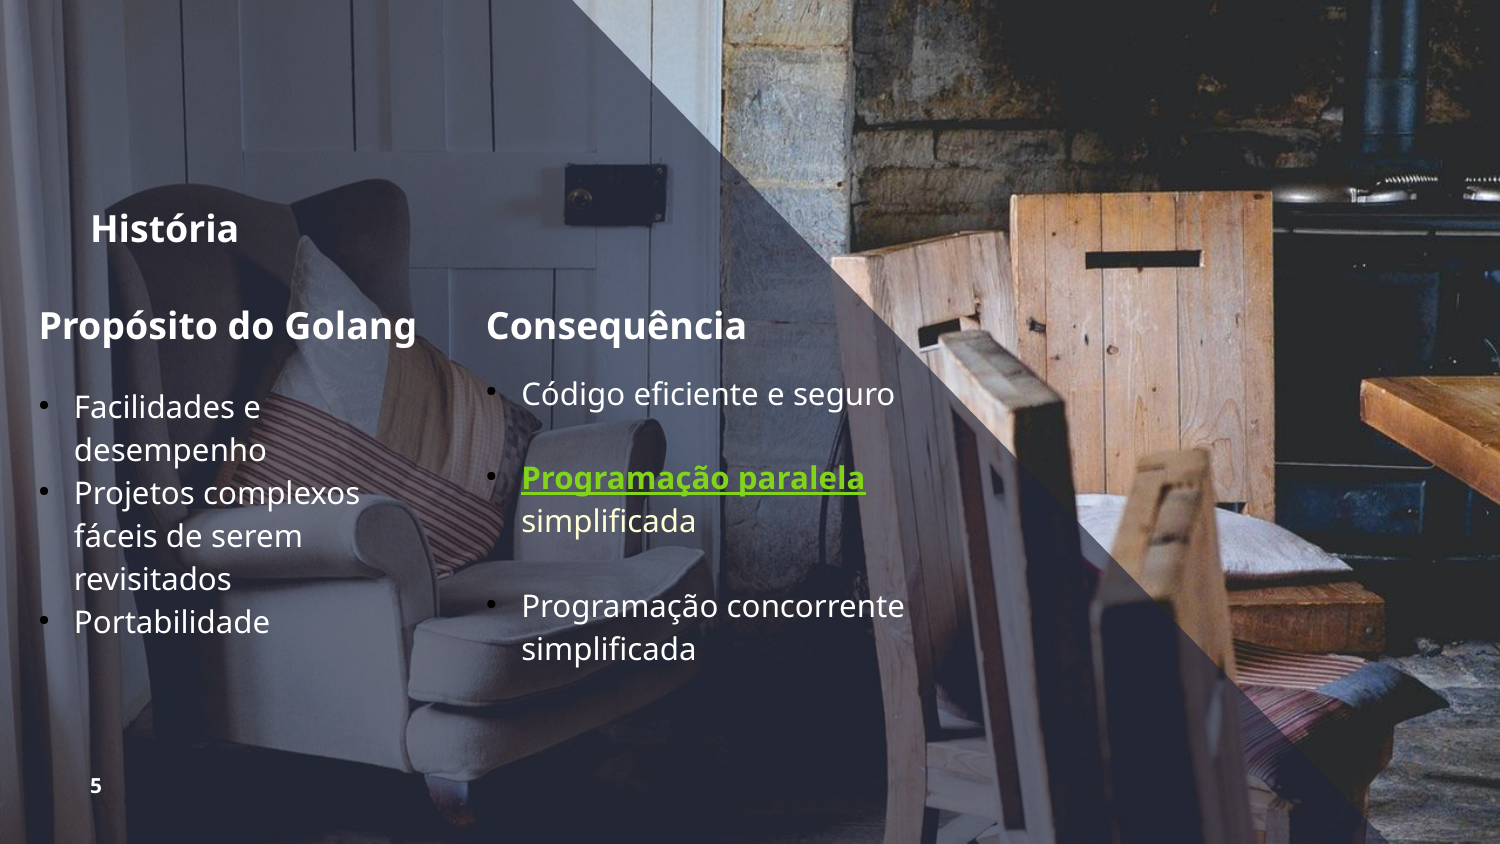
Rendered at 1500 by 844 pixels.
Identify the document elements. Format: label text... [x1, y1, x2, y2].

slide_number <number> [75, 766, 165, 807]
picture [574, 0, 1500, 844]
list Propósito do Golang Facilidades e desempenho Projetos complexos fáceis de serem revisitados Portabilidade [23, 280, 449, 732]
list Consequência Código eficiente e seguro Programação paralela simplificada Programação concorrente simplificada [470, 280, 969, 732]
title História [75, 161, 467, 265]
